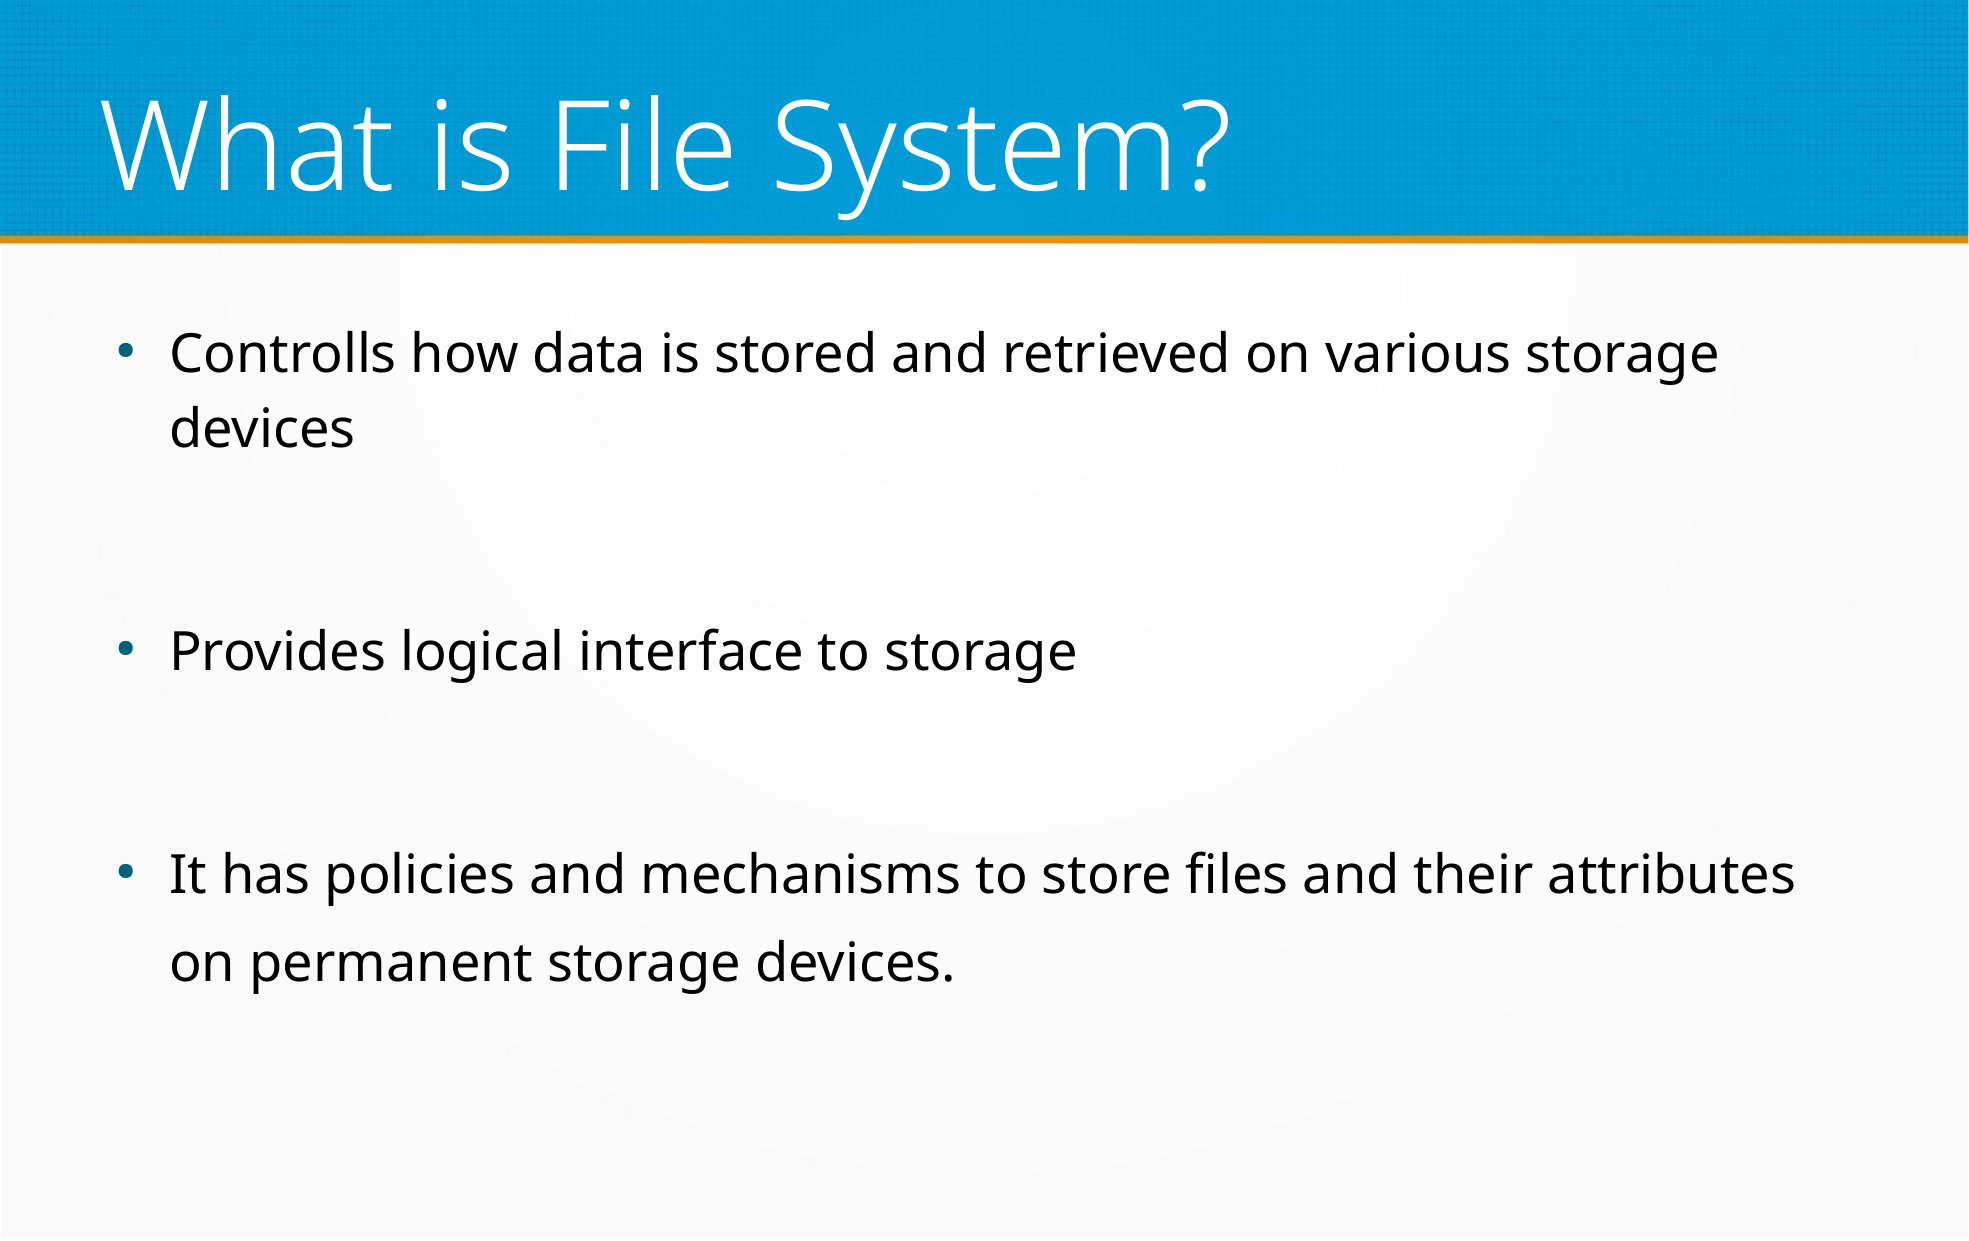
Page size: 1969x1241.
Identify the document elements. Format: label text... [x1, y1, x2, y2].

title What is File System? [98, 19, 1870, 227]
picture [0, 233, 1969, 1241]
list Controlls how data is stored and retrieved on various storage devices Provides logical interface to storage It has policies and mechanisms to store files and their attributes on permanent storage devices. [98, 315, 1861, 1081]
